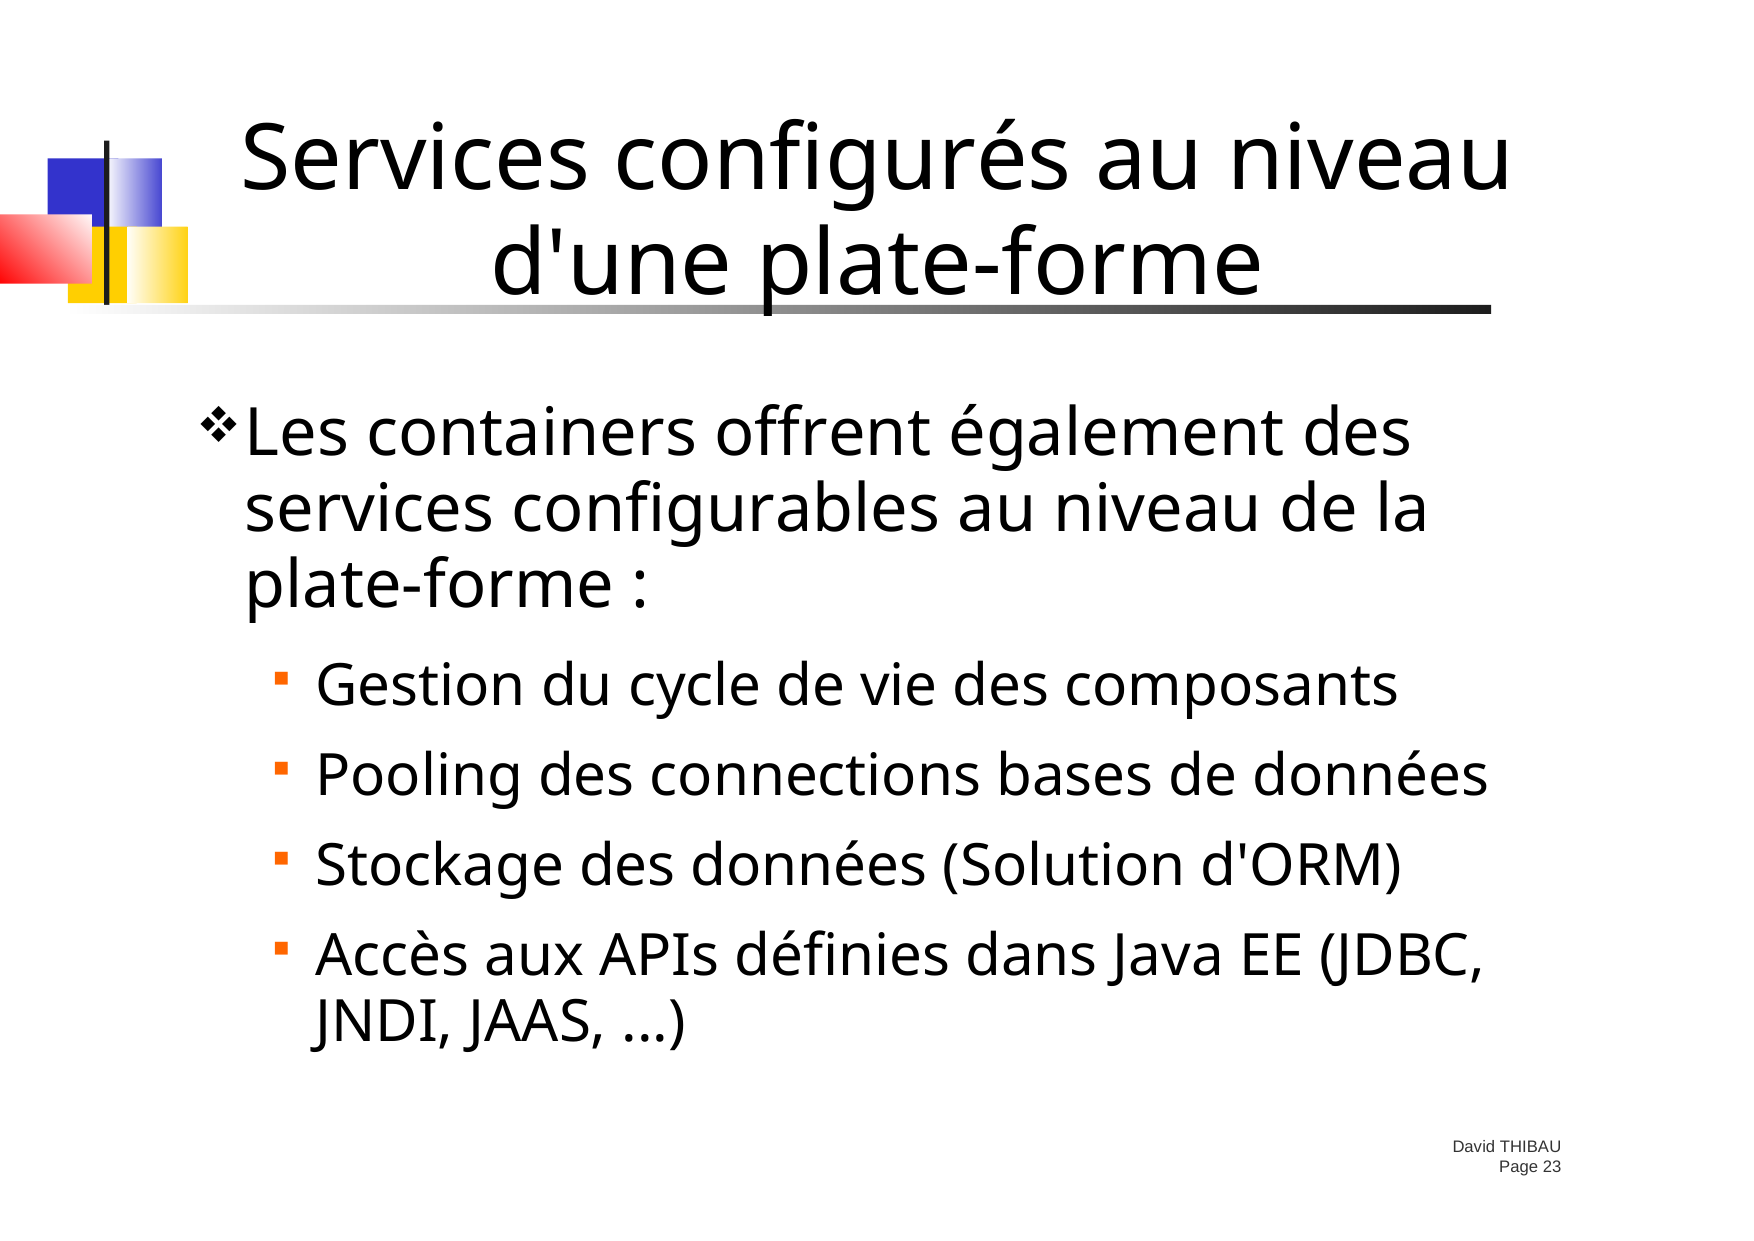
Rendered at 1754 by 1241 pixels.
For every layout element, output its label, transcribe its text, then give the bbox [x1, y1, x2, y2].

list Les containers offrent également des services configurables au niveau de la plate-forme : Gestion du cycle de vie des composants Pooling des connections bases de données Stockage des données (Solution d'ORM) Accès aux APIs définies dans Java EE (JDBC, JNDI, JAAS, ...) [179, 394, 1577, 1102]
title Services configurés au niveau d'une plate-forme [179, 103, 1577, 318]
